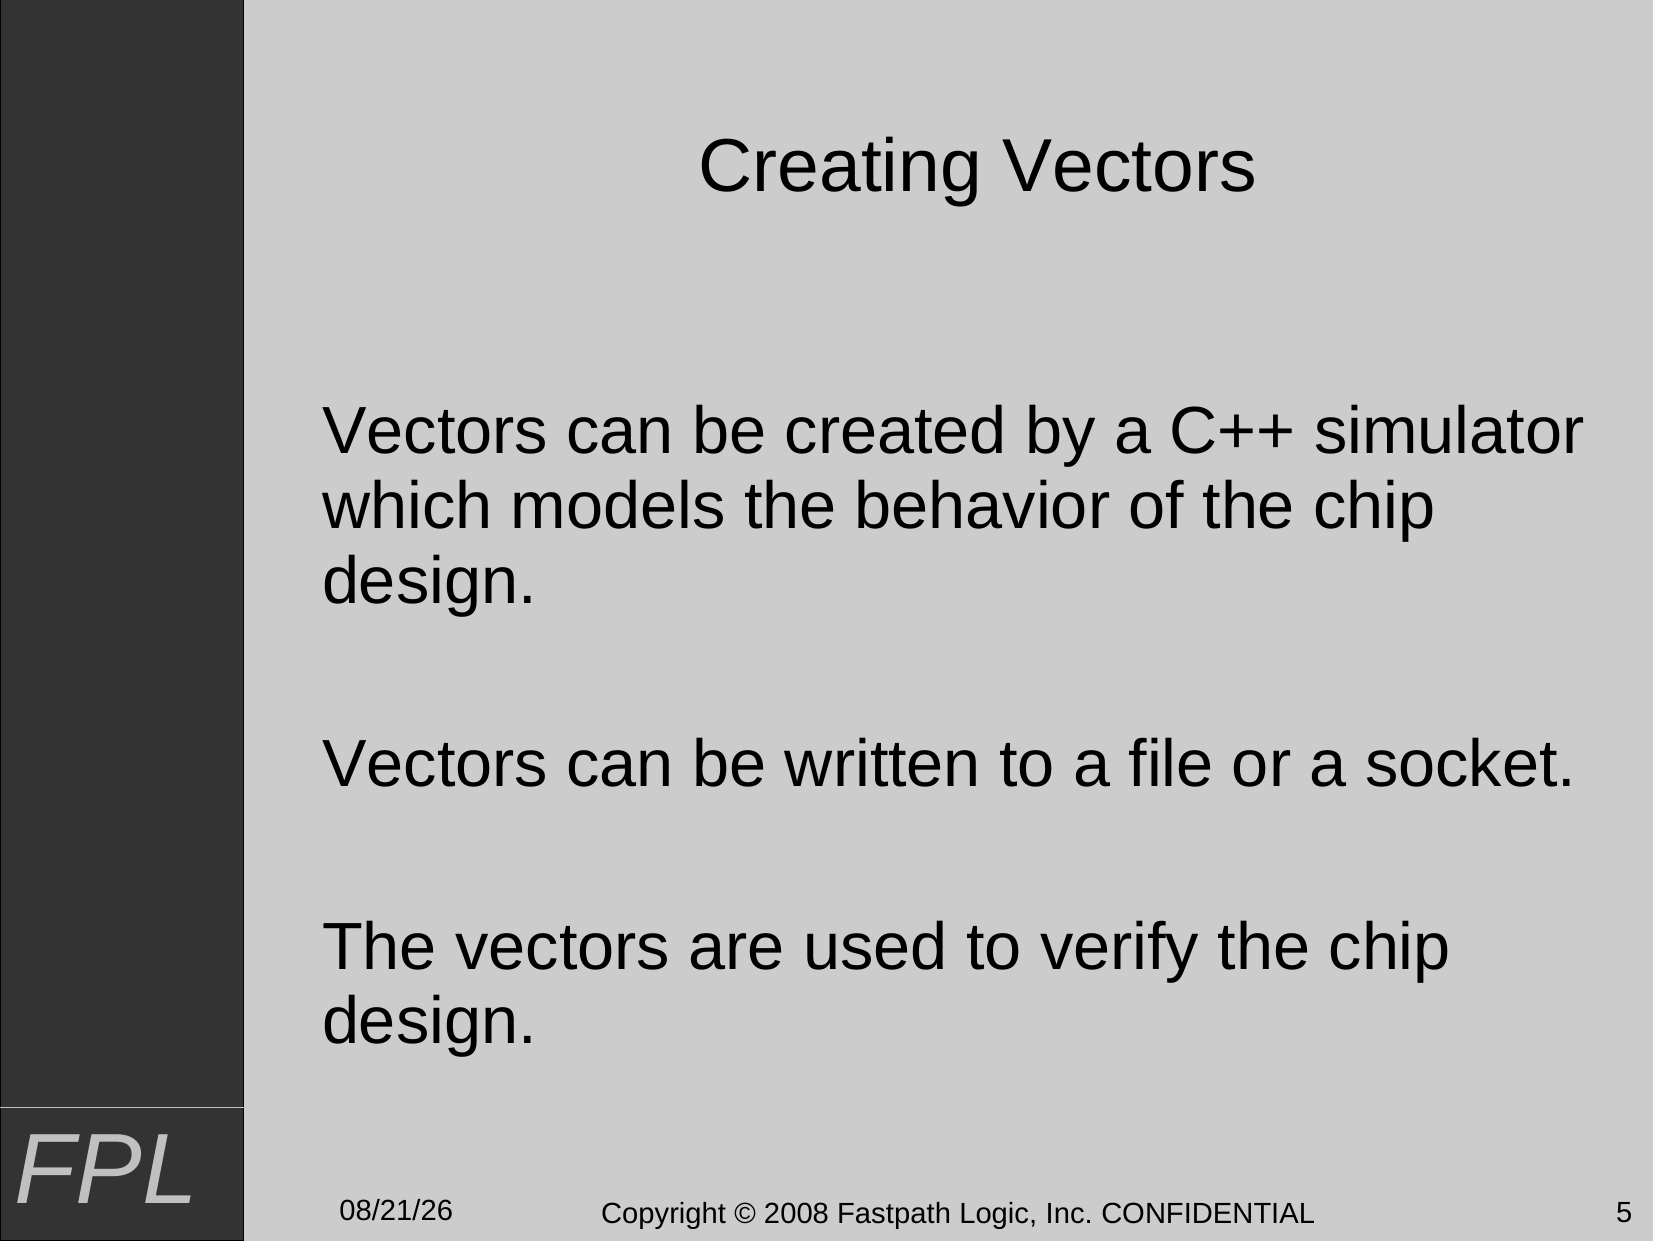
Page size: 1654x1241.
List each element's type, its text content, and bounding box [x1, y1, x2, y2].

title Creating Vectors [426, 57, 1529, 272]
subtitle Vectors can be created by a C++ simulator which models the behavior of the chip design. Vectors can be written to a file or a socket. The vectors are used to verify the chip design. [322, 272, 1634, 1179]
